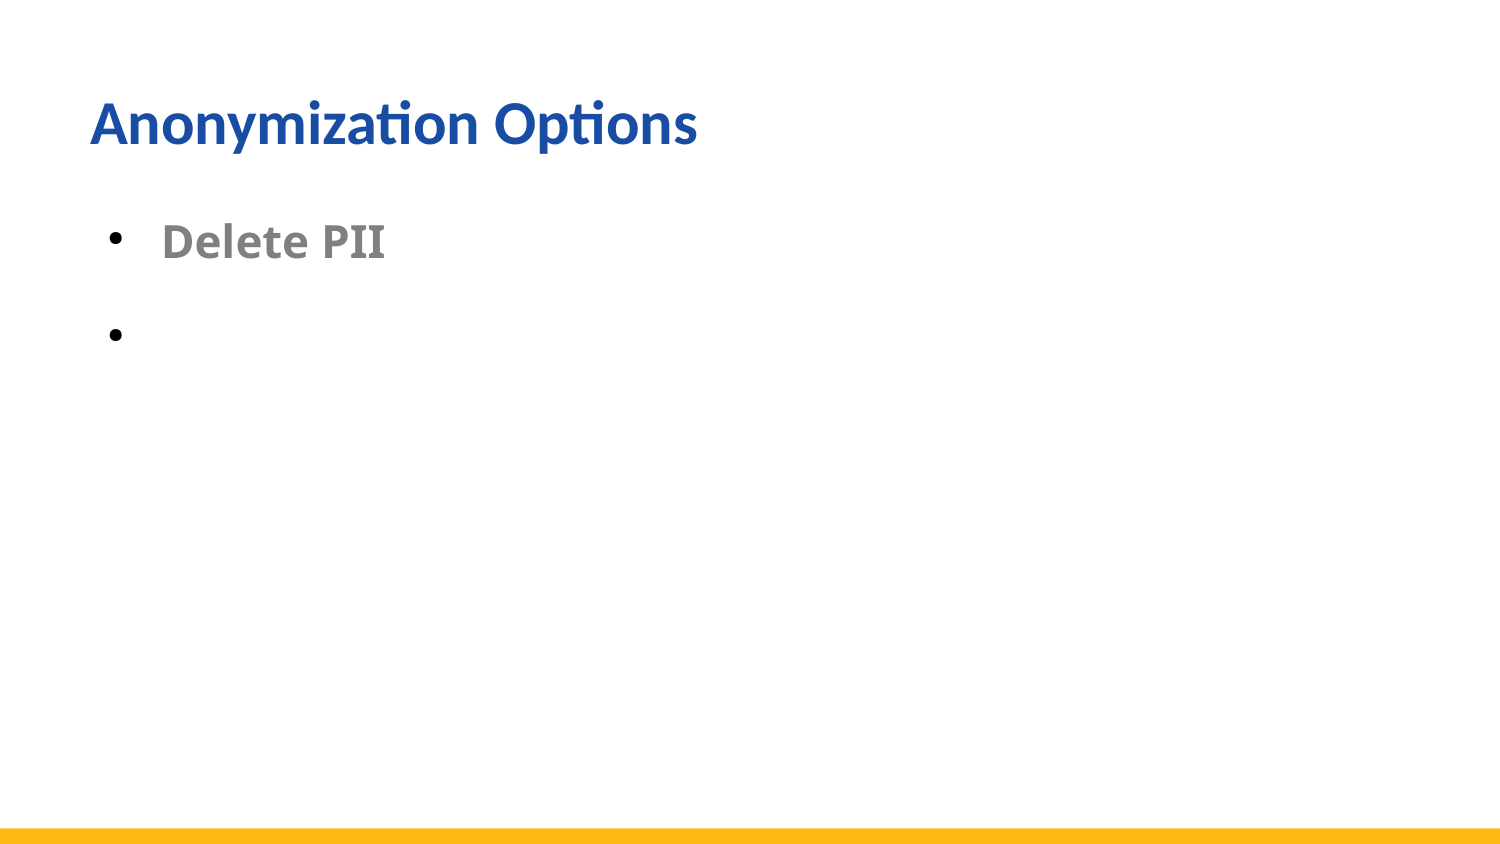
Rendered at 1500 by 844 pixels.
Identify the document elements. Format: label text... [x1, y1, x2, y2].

title Anonymization Options [75, 0, 1425, 196]
list Delete PII [90, 200, 1441, 691]
